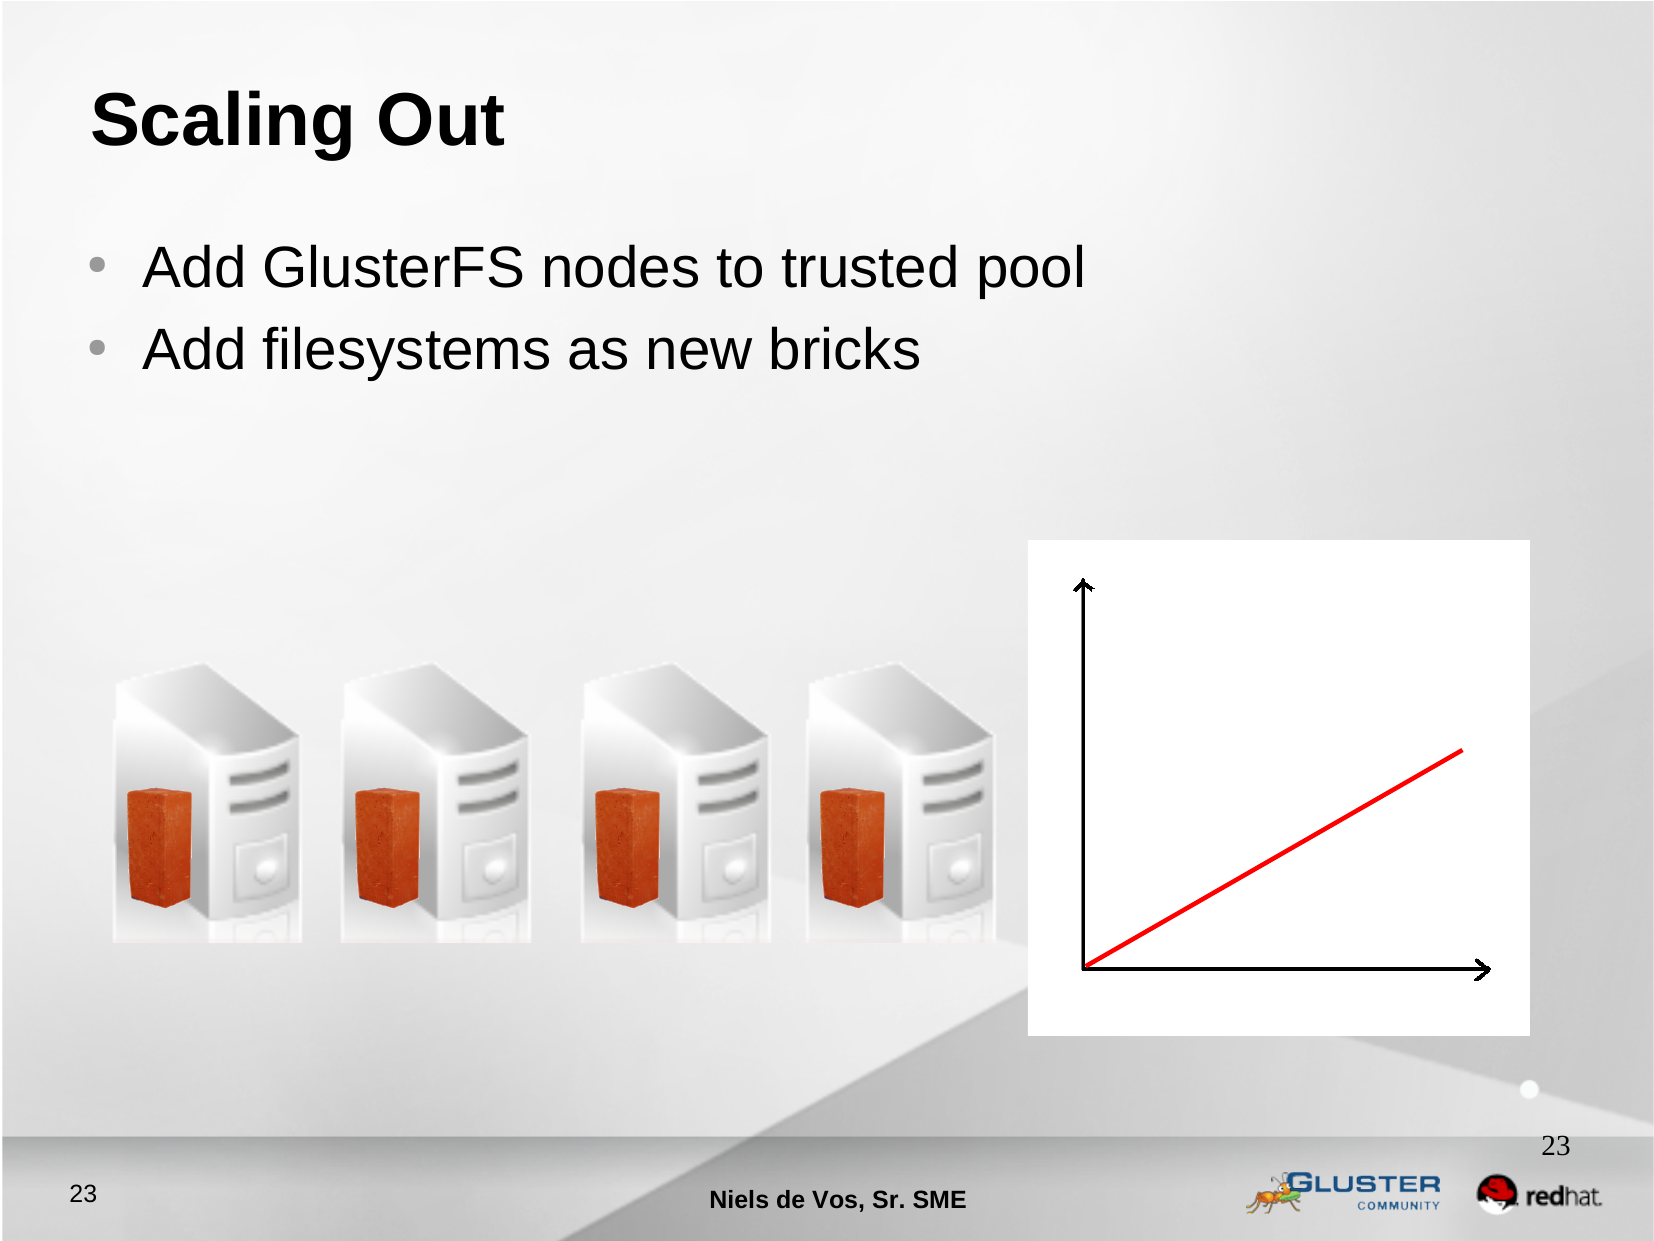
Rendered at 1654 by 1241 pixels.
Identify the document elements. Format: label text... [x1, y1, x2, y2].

title Scaling Out [90, 15, 1579, 223]
list Add GlusterFS nodes to trusted pool Add filesystems as new bricks [86, 232, 1576, 1111]
picture [2, 1, 1654, 1241]
